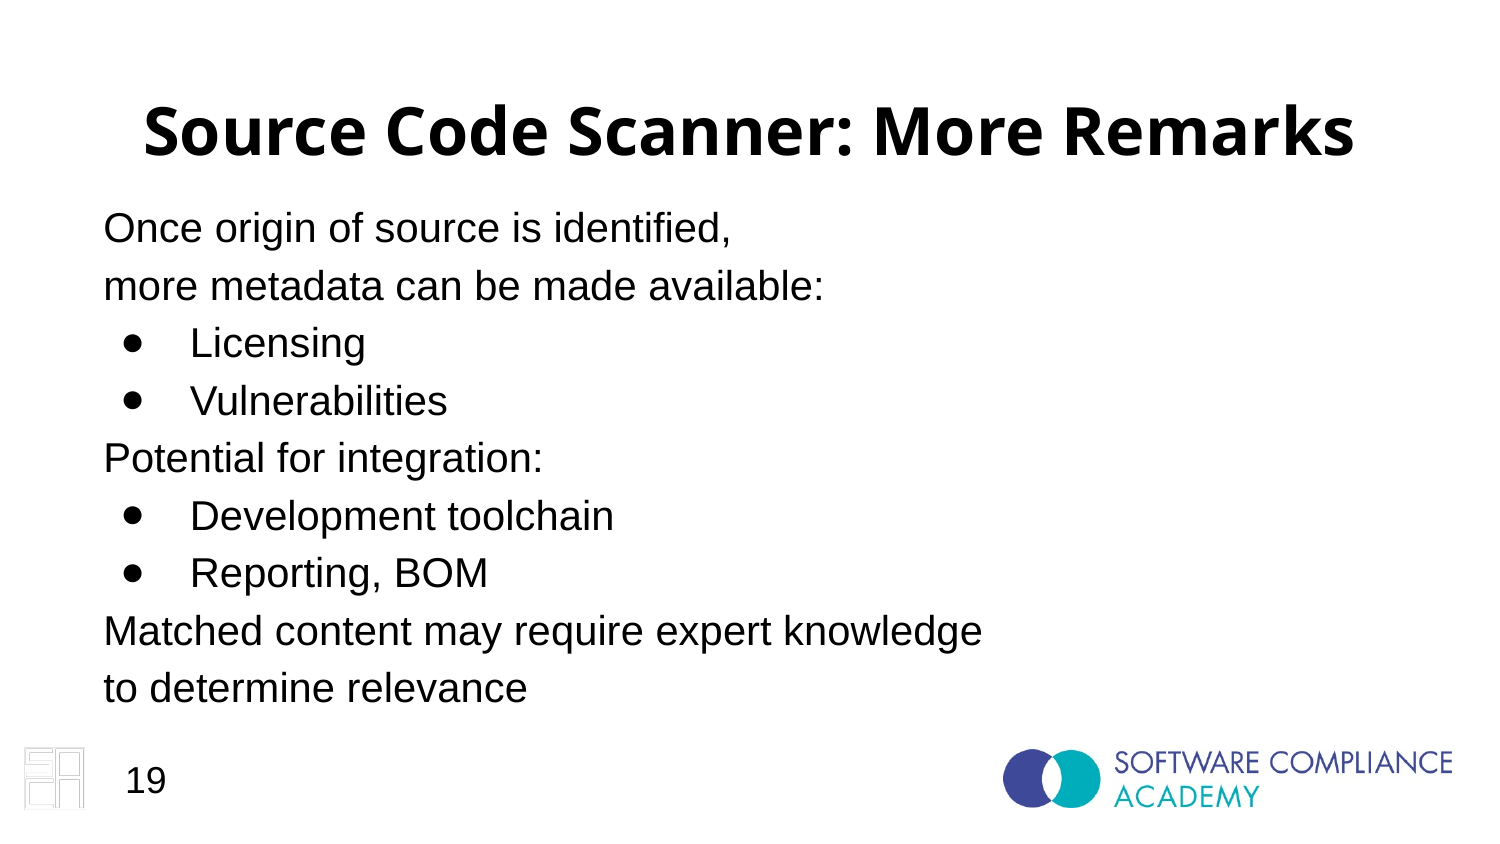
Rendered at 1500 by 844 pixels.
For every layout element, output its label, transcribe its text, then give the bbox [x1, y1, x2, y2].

picture [23, 746, 86, 811]
text_box Once origin of source is identified, more metadata can be made available: Licensing Vulnerabilities Potential for integration: Development toolchain Reporting, BOM Matched content may require expert knowledge to determine relevance [88, 186, 1447, 724]
picture [1003, 749, 1452, 808]
text_box Source Code Scanner: More Remarks [74, 39, 1425, 169]
